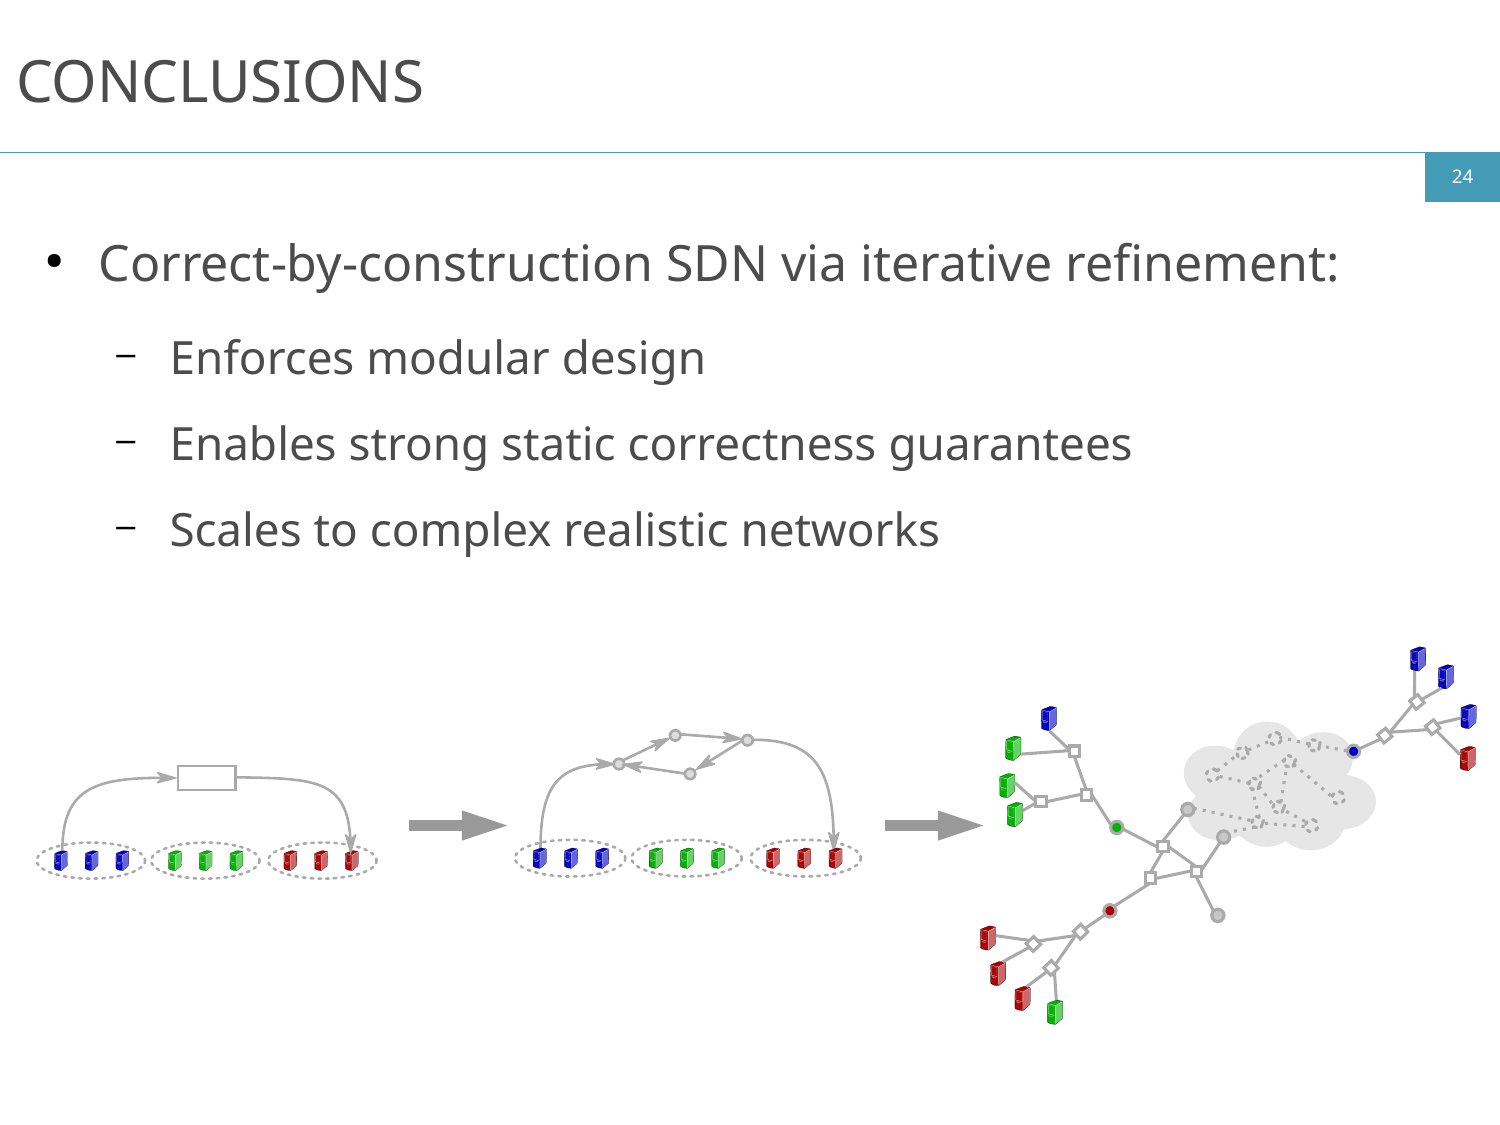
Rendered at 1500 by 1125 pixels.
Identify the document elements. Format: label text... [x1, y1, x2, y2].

list Correct-by-construction SDN via iterative refinement: Enforces modular design Enables strong static correctness guarantees Scales to complex realistic networks [27, 227, 1378, 881]
picture [513, 728, 863, 878]
picture [35, 764, 378, 880]
picture [980, 646, 1477, 1025]
title CONCLUSIONS [15, 27, 1366, 132]
